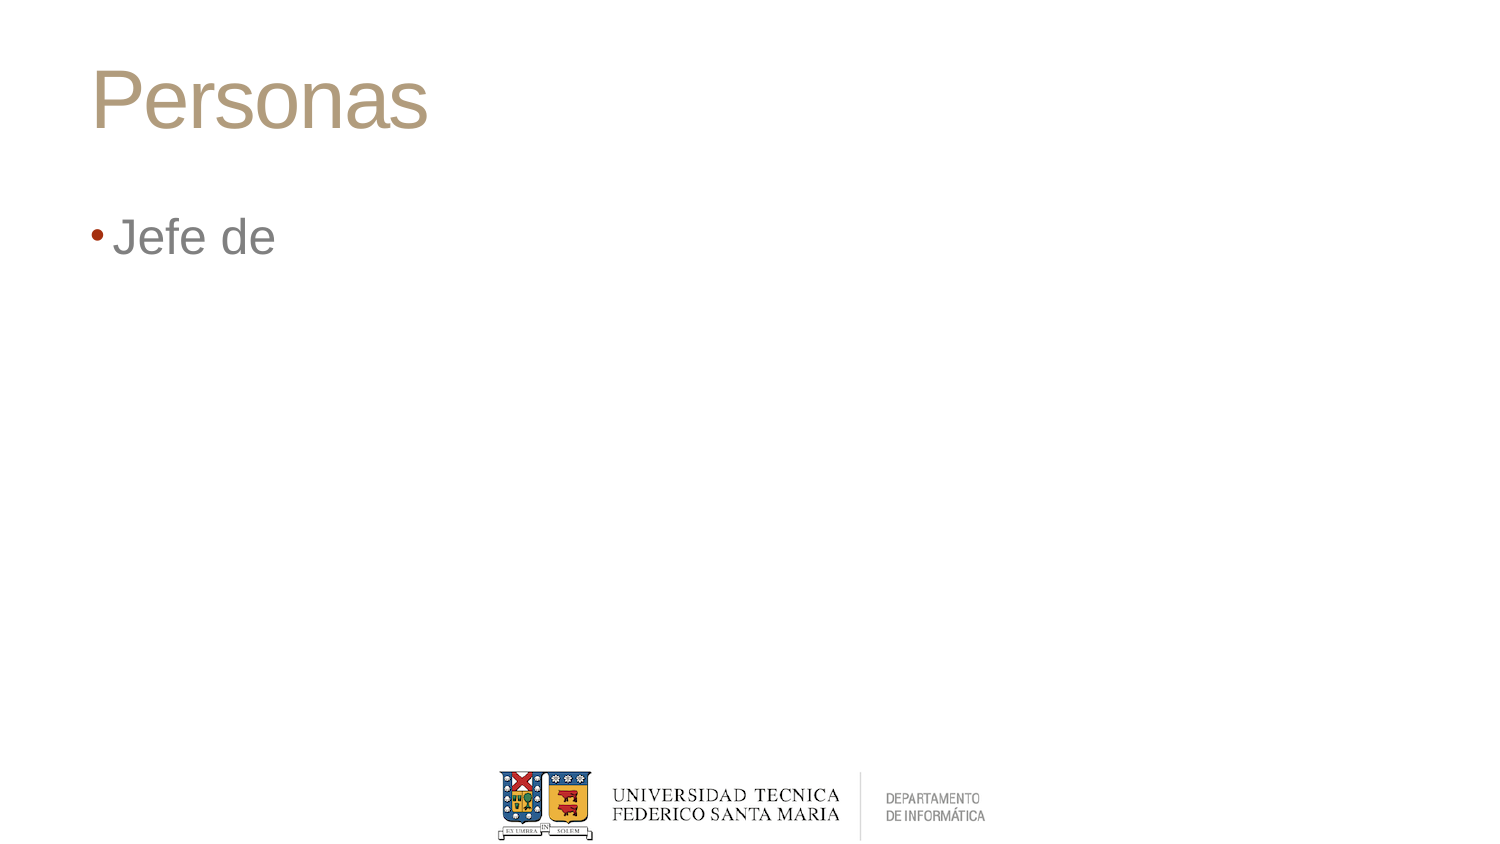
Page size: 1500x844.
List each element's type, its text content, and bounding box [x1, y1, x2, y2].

picture [494, 797, 1006, 842]
title Personas [75, 33, 1425, 156]
list Jefe de [75, 196, 1425, 797]
